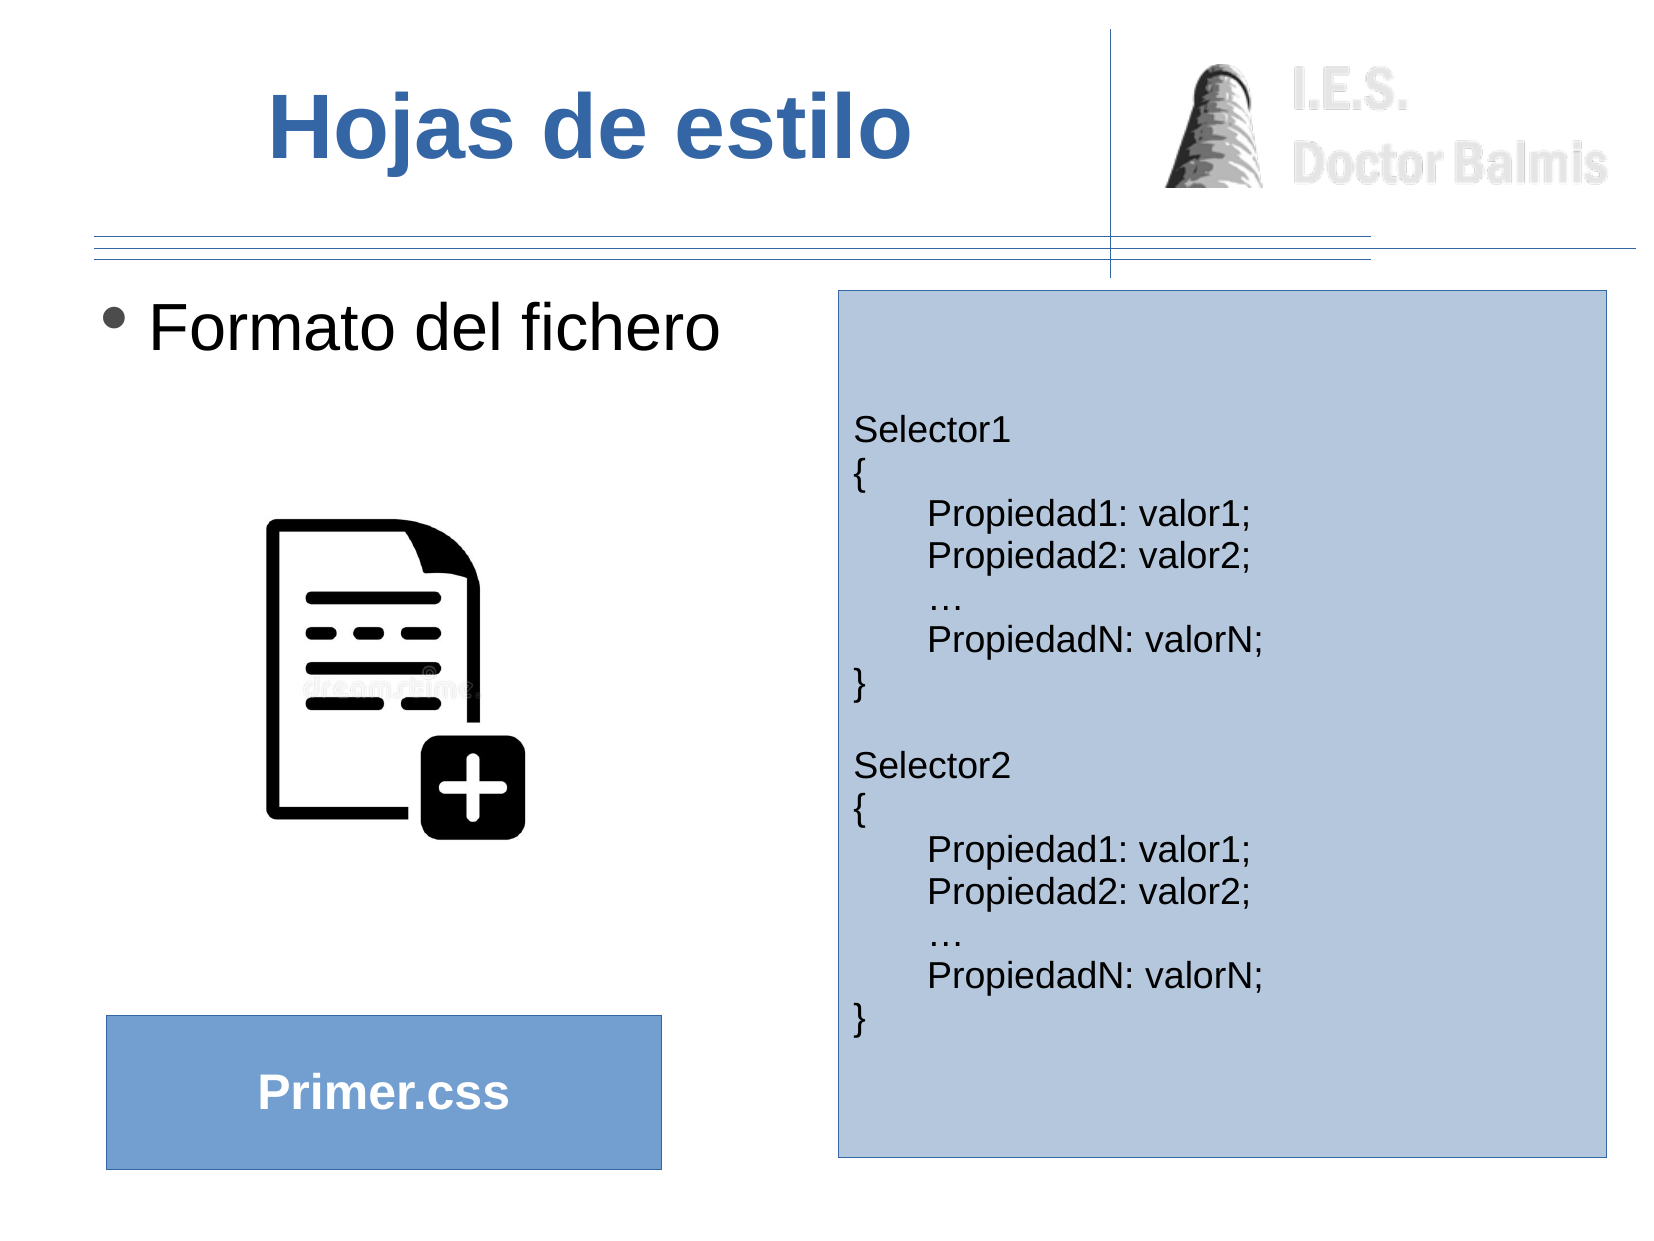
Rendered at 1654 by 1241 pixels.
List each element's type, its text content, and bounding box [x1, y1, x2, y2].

title Hojas de estilo [118, 23, 1063, 231]
picture [165, 448, 626, 910]
text_box Selector1 { Propiedad1: valor1; Propiedad2: valor2; … PropiedadN: valorN; } Selector2 { Propiedad1: valor1; Propiedad2: valor2; … PropiedadN: valorN; } [838, 290, 1607, 1158]
list Formato del fichero [82, 290, 838, 1010]
picture [1133, 64, 1619, 188]
text_box Primer.css [106, 1015, 662, 1170]
